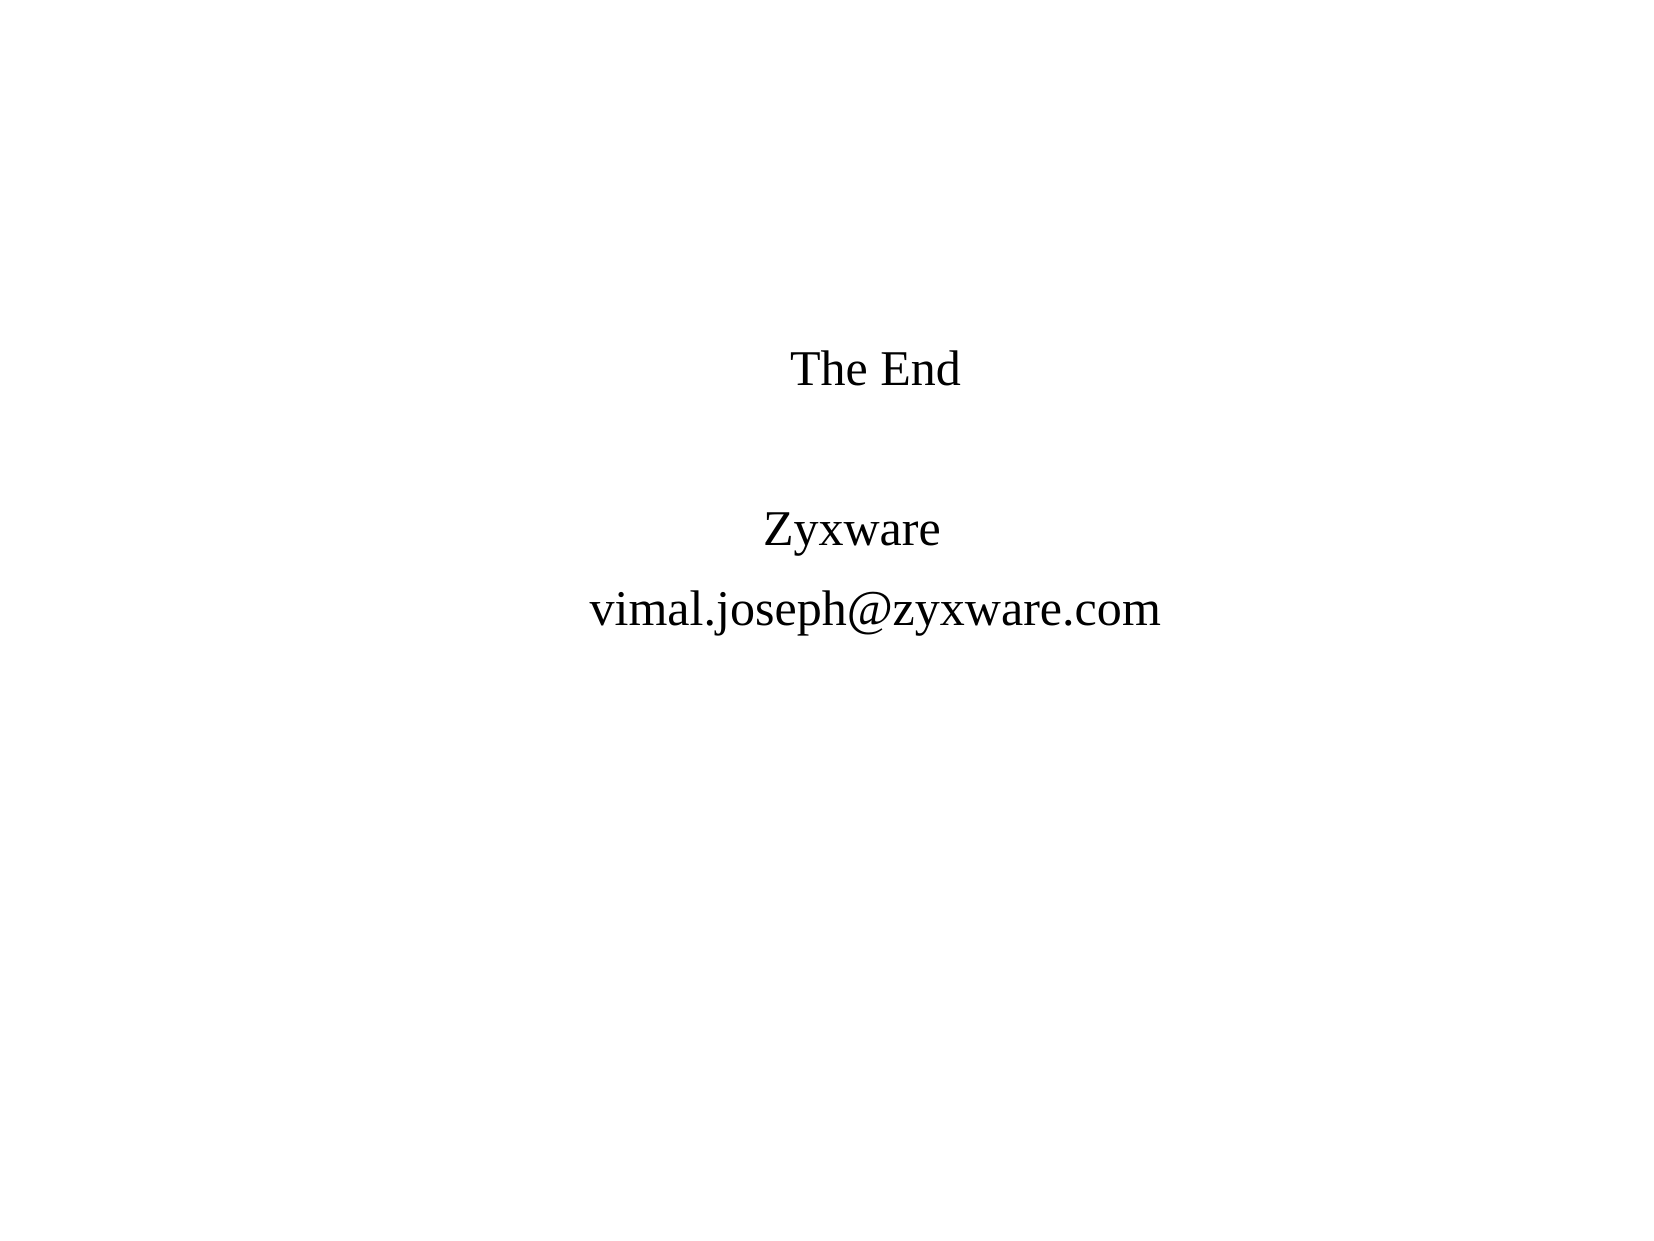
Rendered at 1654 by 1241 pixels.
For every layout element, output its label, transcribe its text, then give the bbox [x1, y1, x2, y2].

text_box The End Zyxware vimal.joseph@zyxware.com [239, 307, 1512, 671]
